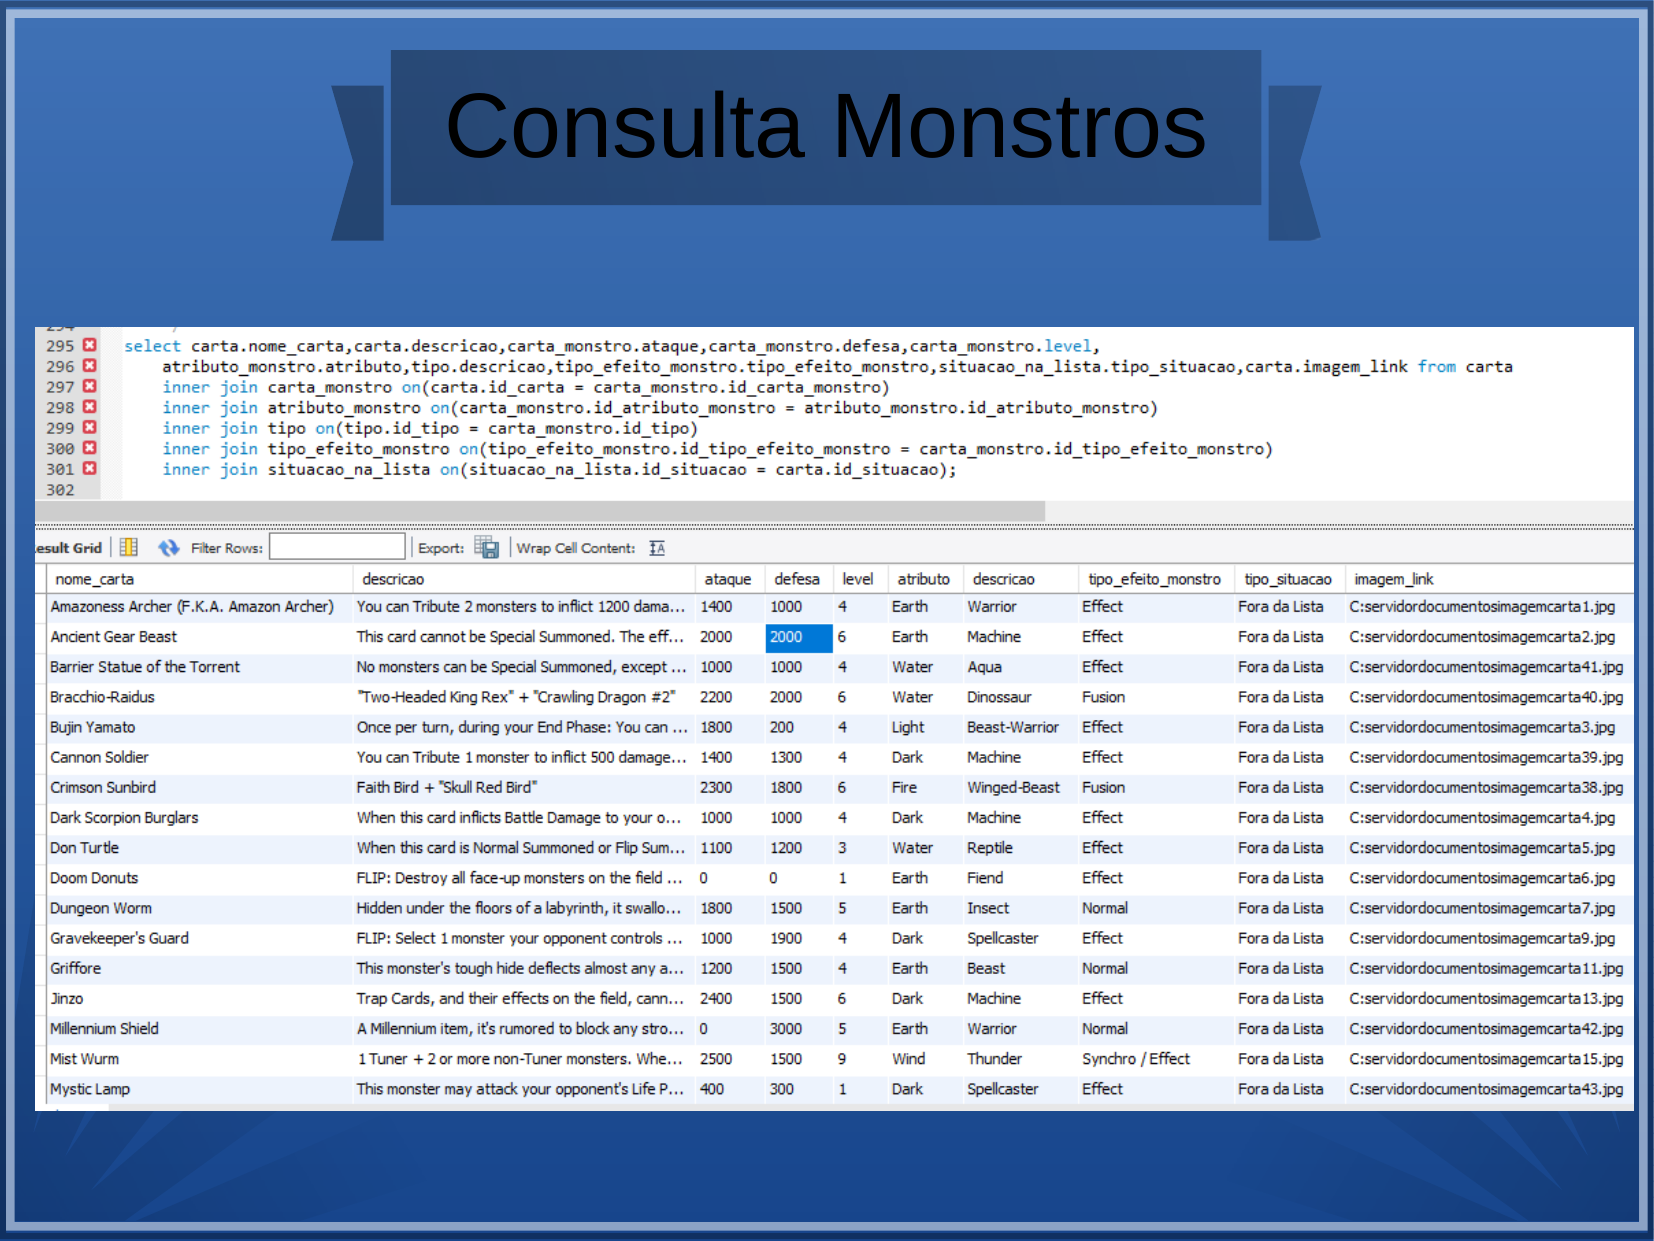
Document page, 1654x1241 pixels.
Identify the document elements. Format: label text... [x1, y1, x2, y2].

picture [35, 327, 1634, 1111]
title Consulta Monstros [389, 47, 1264, 205]
